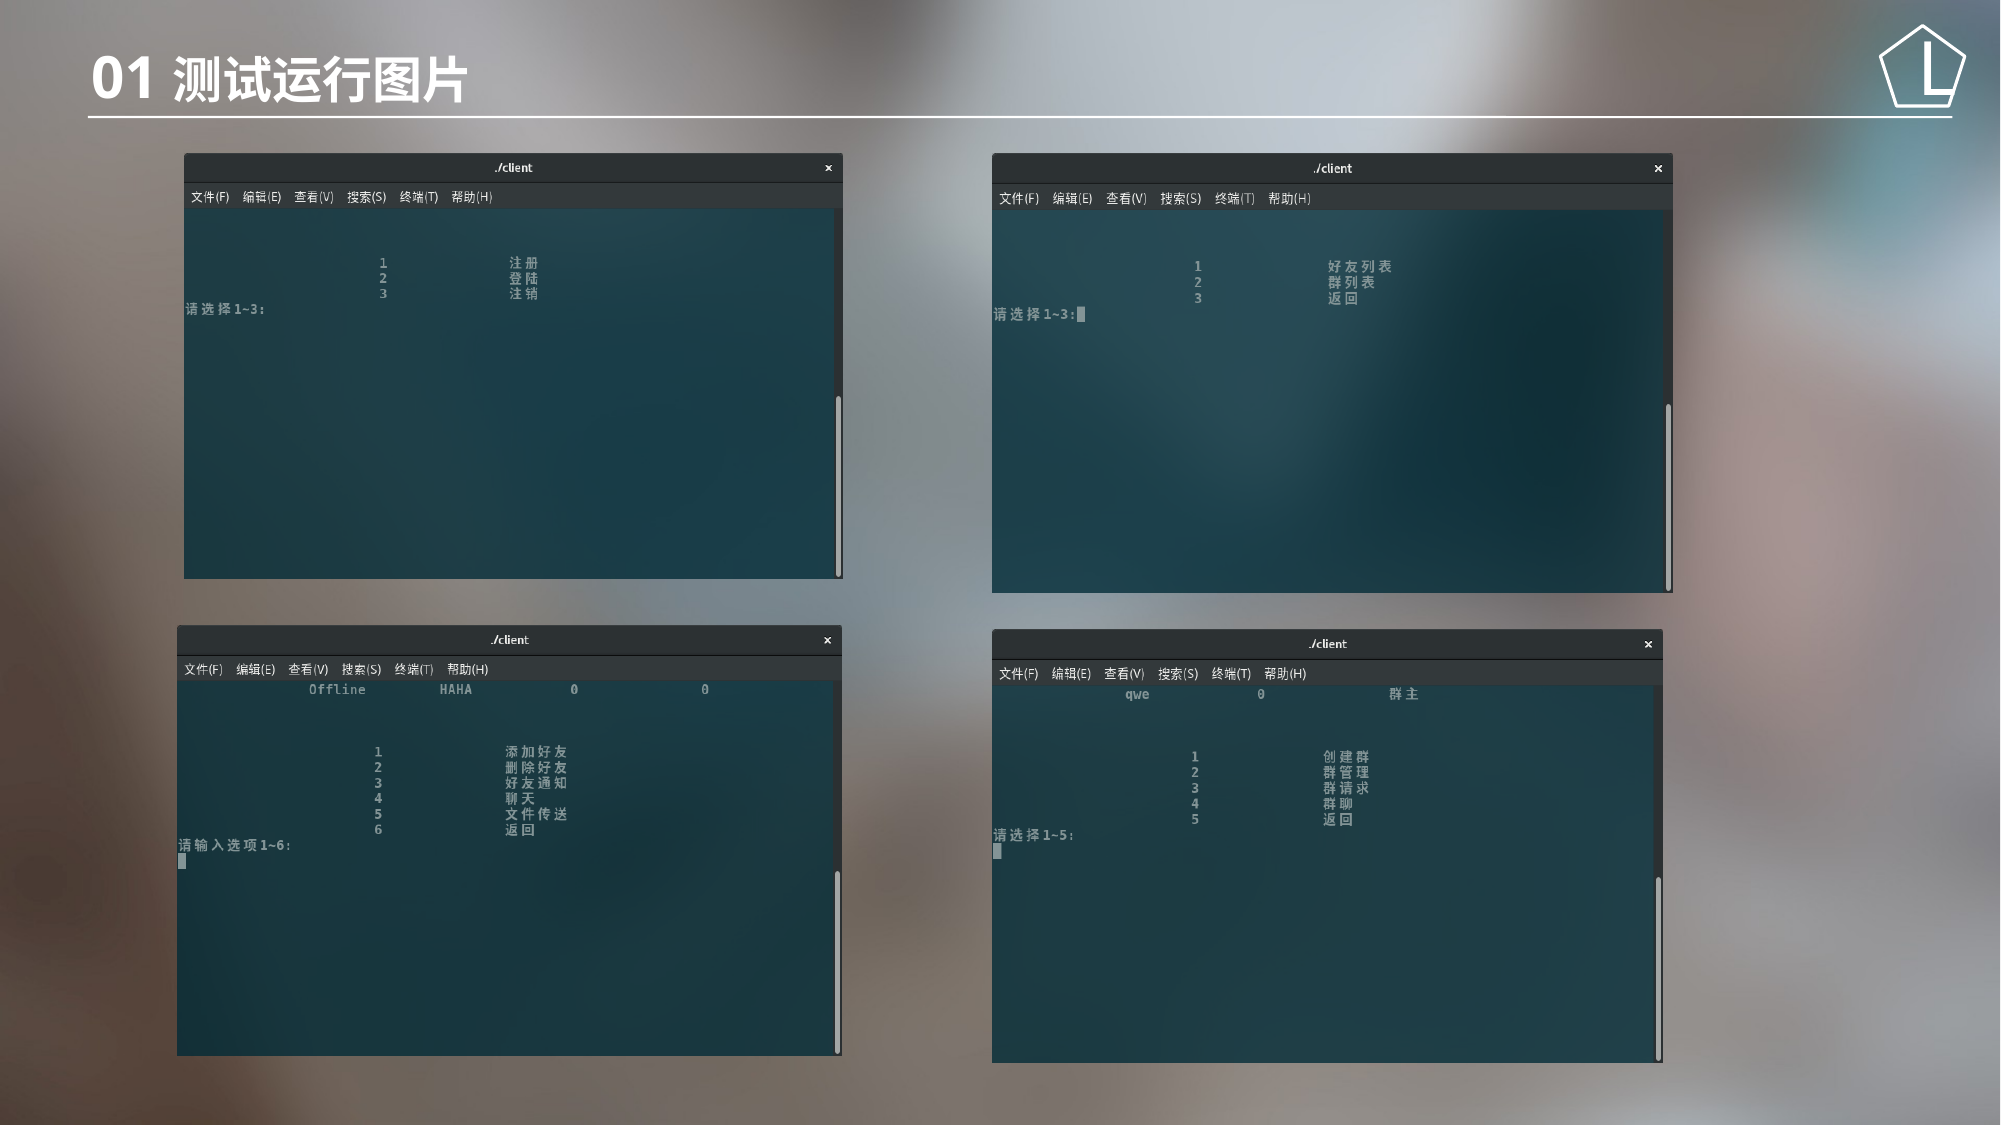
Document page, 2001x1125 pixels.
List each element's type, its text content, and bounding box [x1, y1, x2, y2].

text_box 01 [57, 33, 192, 118]
picture [0, 0, 2001, 1125]
text_box 测试运行图片 [157, 41, 753, 116]
